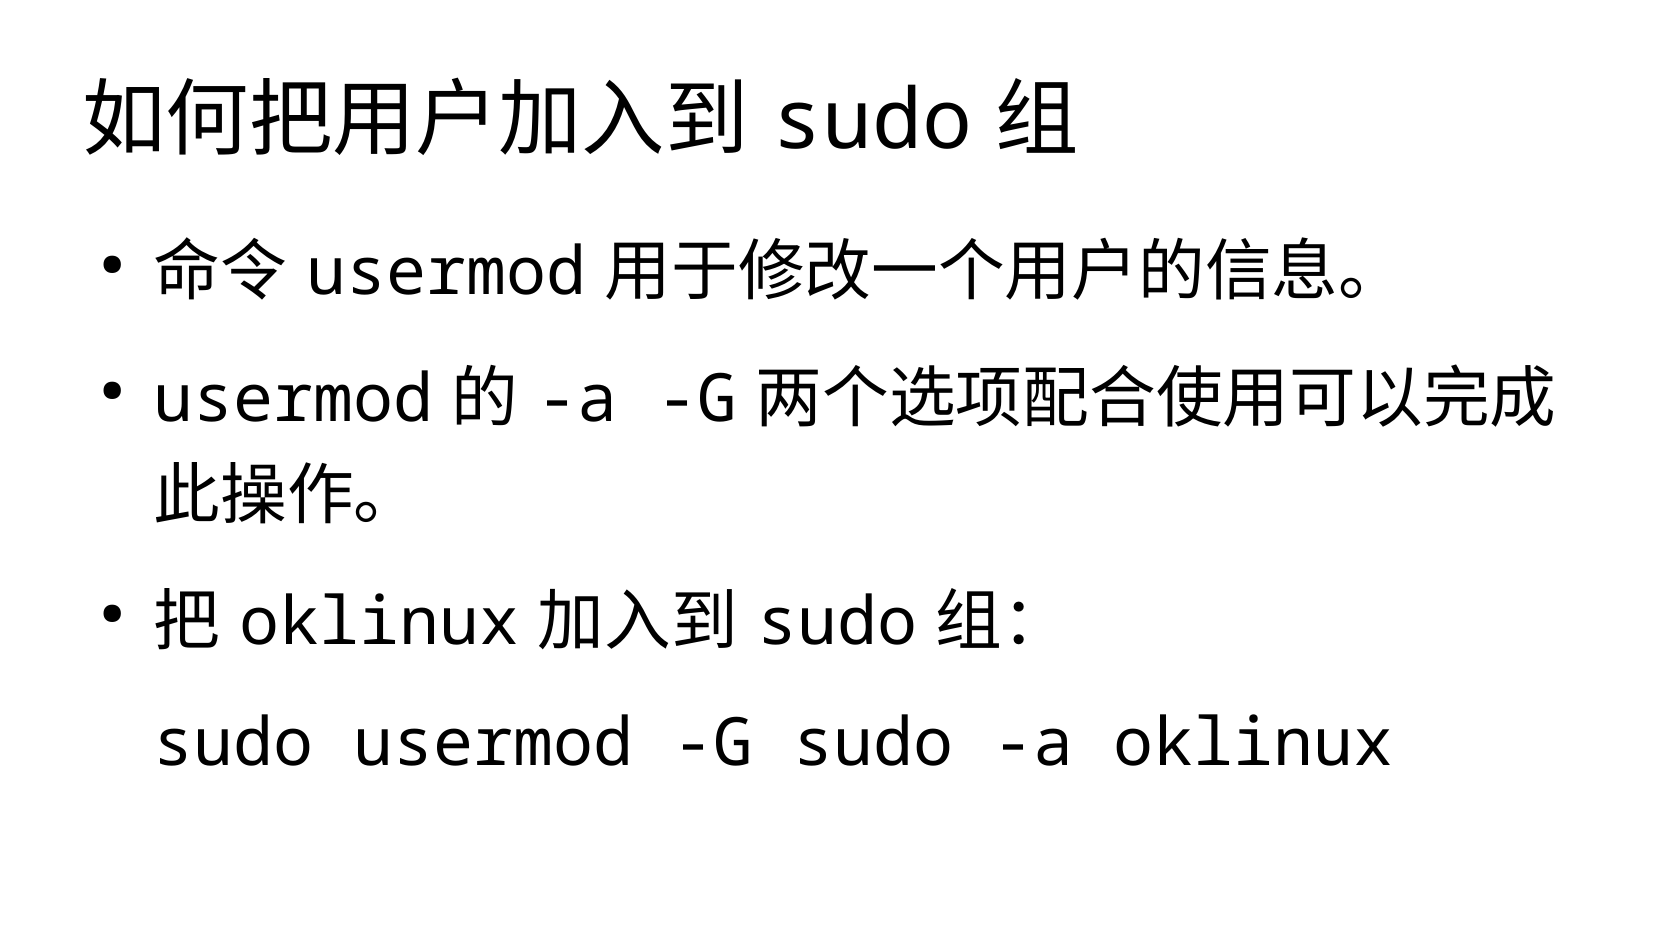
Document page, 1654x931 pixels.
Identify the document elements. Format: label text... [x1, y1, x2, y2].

list 命令usermod用于修改一个用户的信息。 usermod的-a -G两个选项配合使用可以完成此操作。 把oklinux加入到sudo组： sudo usermod -G sudo -a oklinux [82, 217, 1571, 839]
title 如何把用户加入到sudo组 [82, 37, 1571, 189]
